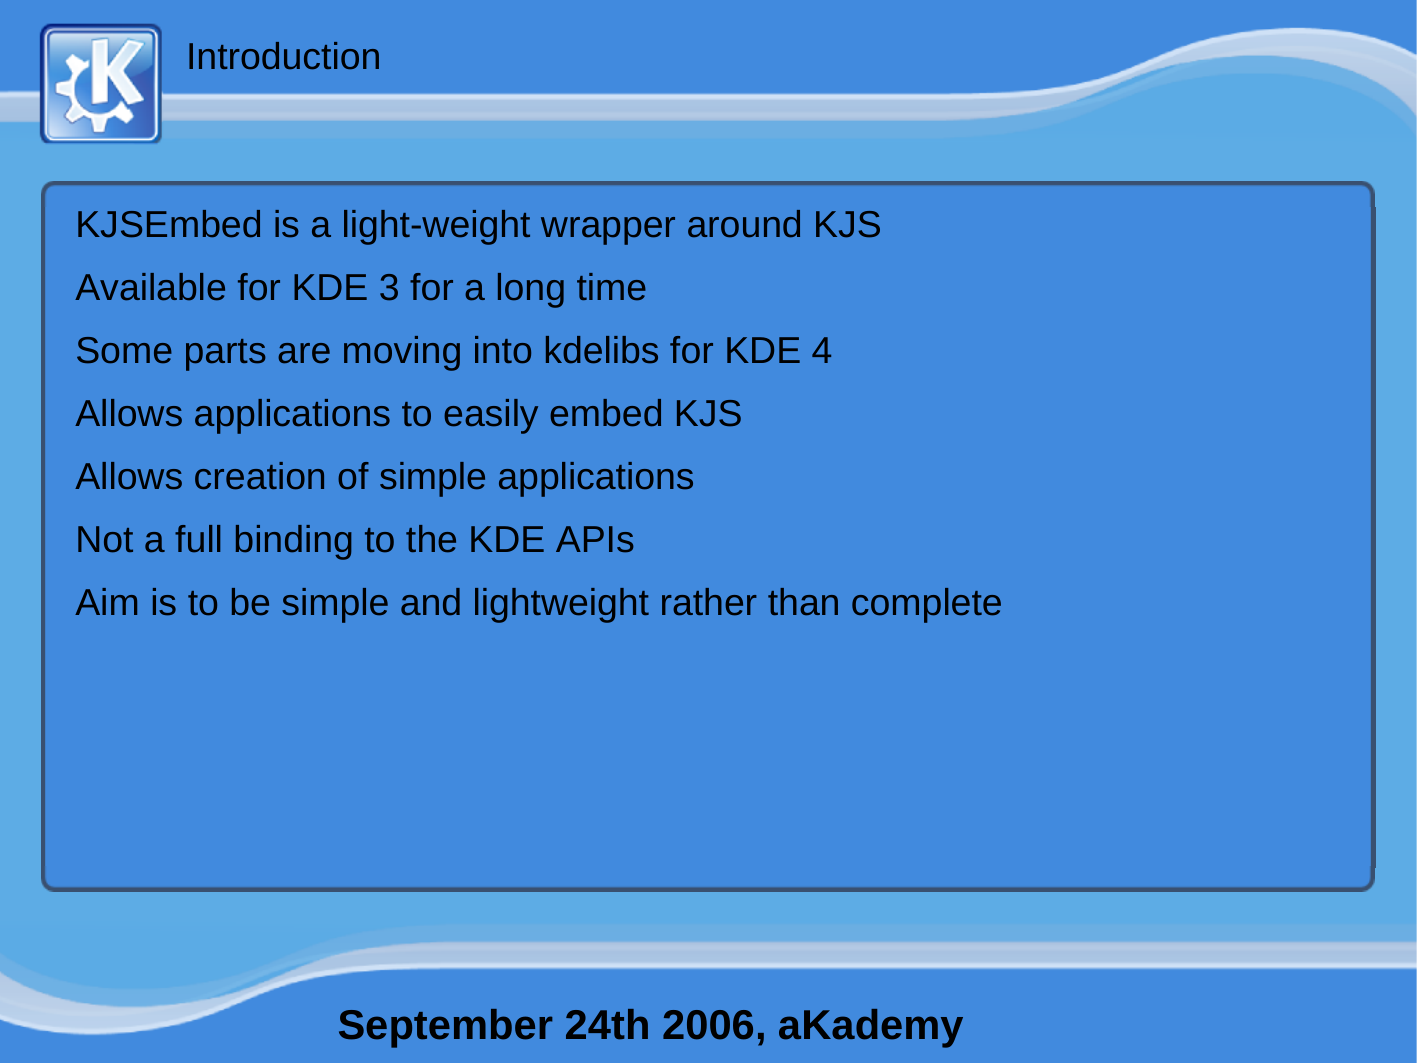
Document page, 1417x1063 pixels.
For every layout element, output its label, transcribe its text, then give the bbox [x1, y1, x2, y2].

text_box Introduction [171, 27, 1048, 127]
picture [0, 0, 1417, 1063]
text_box KJSEmbed is a light-weight wrapper around KJS Available for KDE 3 for a long time Some parts are moving into kdelibs for KDE 4 Allows applications to easily embed KJS Allows creation of simple applications Not a full binding to the KDE APIs Aim is to be simple and lightweight rather than complete [50, 196, 1351, 857]
